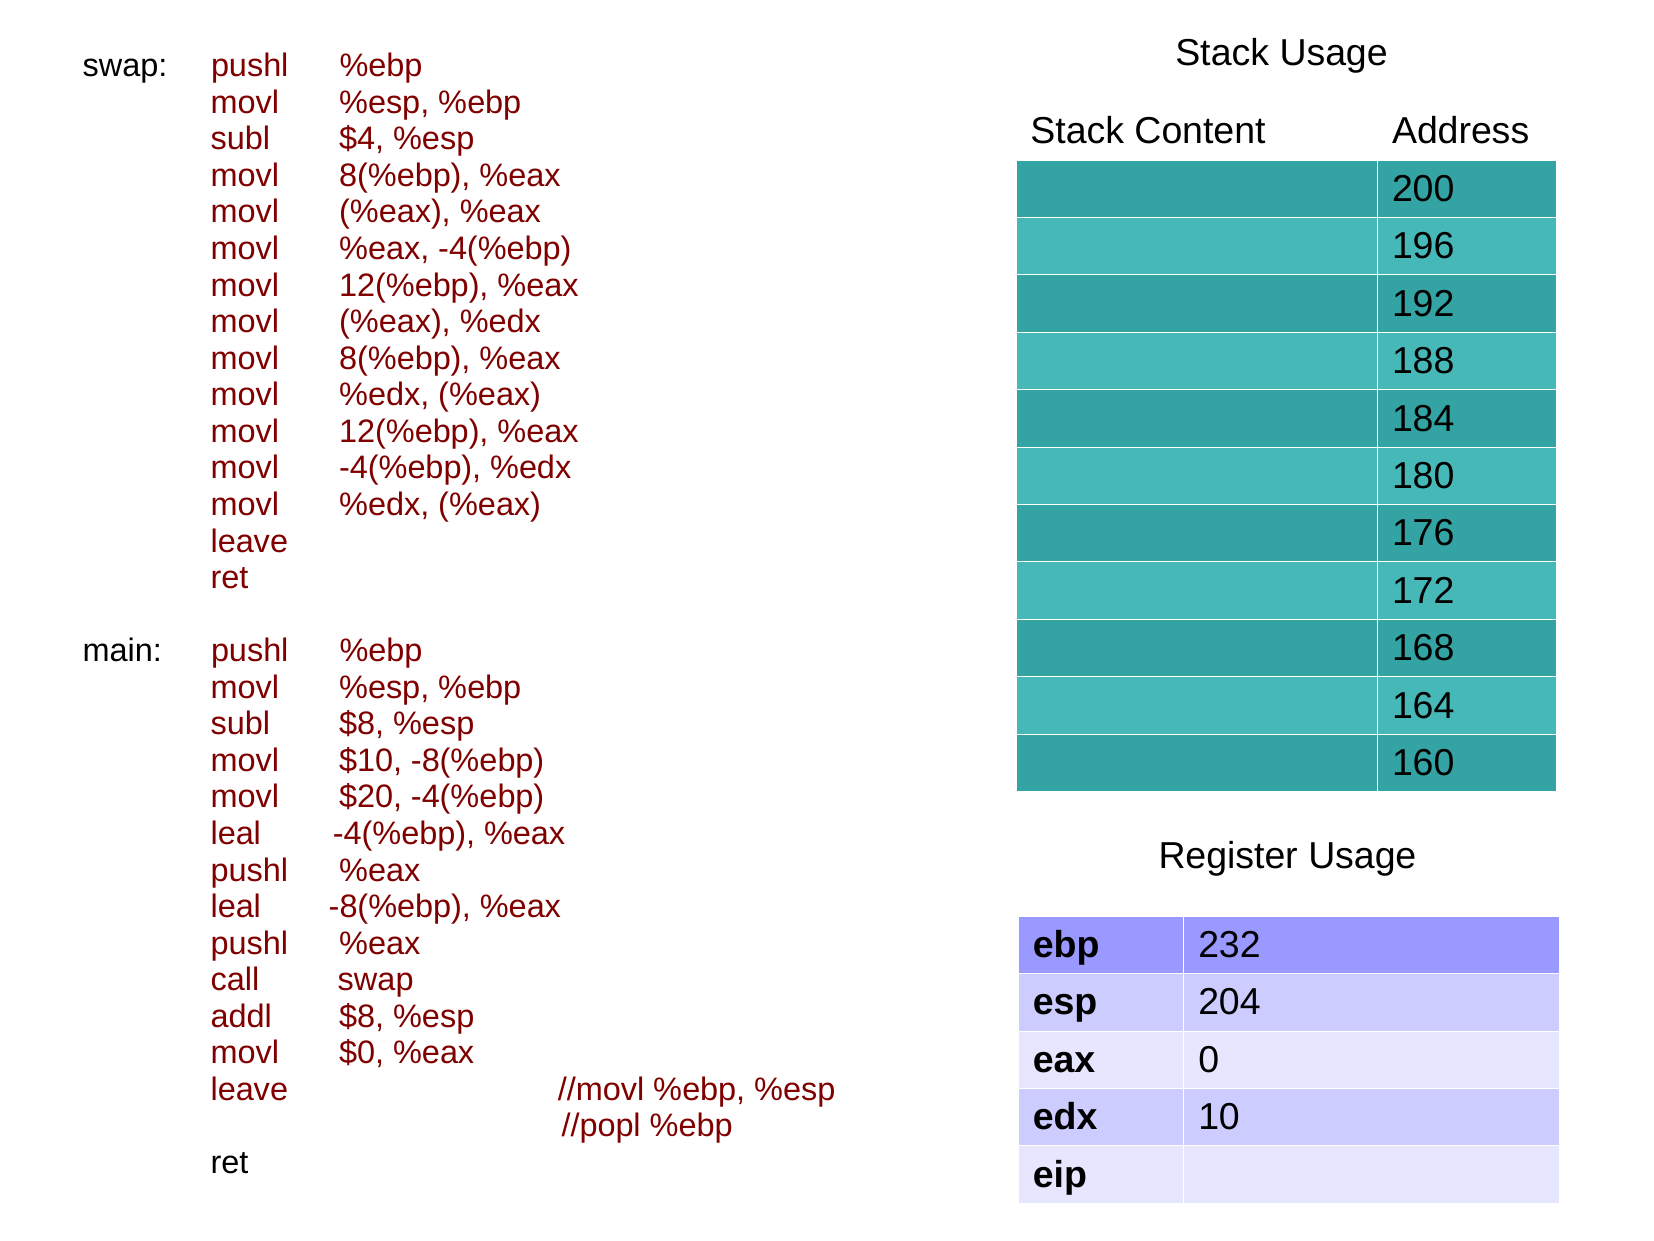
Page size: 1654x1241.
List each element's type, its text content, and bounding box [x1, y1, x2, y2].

table_cell 10 [1184, 1089, 1559, 1145]
text_box Register Usage [1015, 826, 1560, 884]
table_cell 0 [1184, 1032, 1559, 1088]
table_cell eax [1019, 1032, 1183, 1088]
table_header Address [1378, 103, 1556, 160]
table_cell [1184, 1146, 1559, 1203]
table_cell 160 [1378, 735, 1556, 791]
table_cell 168 [1378, 620, 1556, 676]
table_cell 192 [1378, 275, 1556, 332]
table_cell 184 [1378, 390, 1556, 447]
table_cell [1017, 218, 1377, 274]
table_cell 176 [1378, 505, 1556, 561]
table_cell esp [1019, 974, 1183, 1031]
table_cell 196 [1378, 218, 1556, 274]
table_cell 164 [1378, 677, 1556, 734]
table_cell [1017, 735, 1377, 791]
table_header Stack Content [1017, 103, 1377, 160]
list swap: pushl %ebp movl %esp, %ebp subl $4, %esp movl 8(%ebp), %eax movl (%eax), %eax movl %eax, -4(%ebp) movl 12(%ebp), %eax movl (%eax), %edx movl 8(%ebp), %eax movl %edx, (%eax) movl 12(%ebp), %eax movl -4(%ebp), %edx movl %edx, (%eax) leave ret main: pushl %ebp movl %esp, %ebp subl $8, %esp movl $10, -8(%ebp) movl $20, -4(%ebp) leal -4(%ebp), %eax pushl %eax leal -8(%ebp), %eax pushl %eax call swap addl $8, %esp movl $0, %eax leave //movl %ebp, %esp //popl %ebp ret [82, 47, 969, 1182]
table_cell eip [1019, 1146, 1183, 1203]
table_cell [1017, 677, 1377, 734]
table_cell 188 [1378, 333, 1556, 389]
table_cell [1017, 620, 1377, 676]
table_cell edx [1019, 1089, 1183, 1145]
table_cell 180 [1378, 448, 1556, 504]
table_cell [1017, 562, 1377, 619]
table_cell [1017, 333, 1377, 389]
table_header 232 [1184, 917, 1559, 973]
table_cell [1017, 505, 1377, 561]
table_cell [1017, 161, 1377, 217]
table_header ebp [1019, 917, 1183, 973]
table_cell 204 [1184, 974, 1559, 1031]
table_cell [1017, 448, 1377, 504]
text_box Stack Usage [1009, 23, 1554, 81]
table_cell [1017, 390, 1377, 447]
table_cell 172 [1378, 562, 1556, 619]
table_cell [1017, 275, 1377, 332]
table_cell 200 [1378, 161, 1556, 217]
